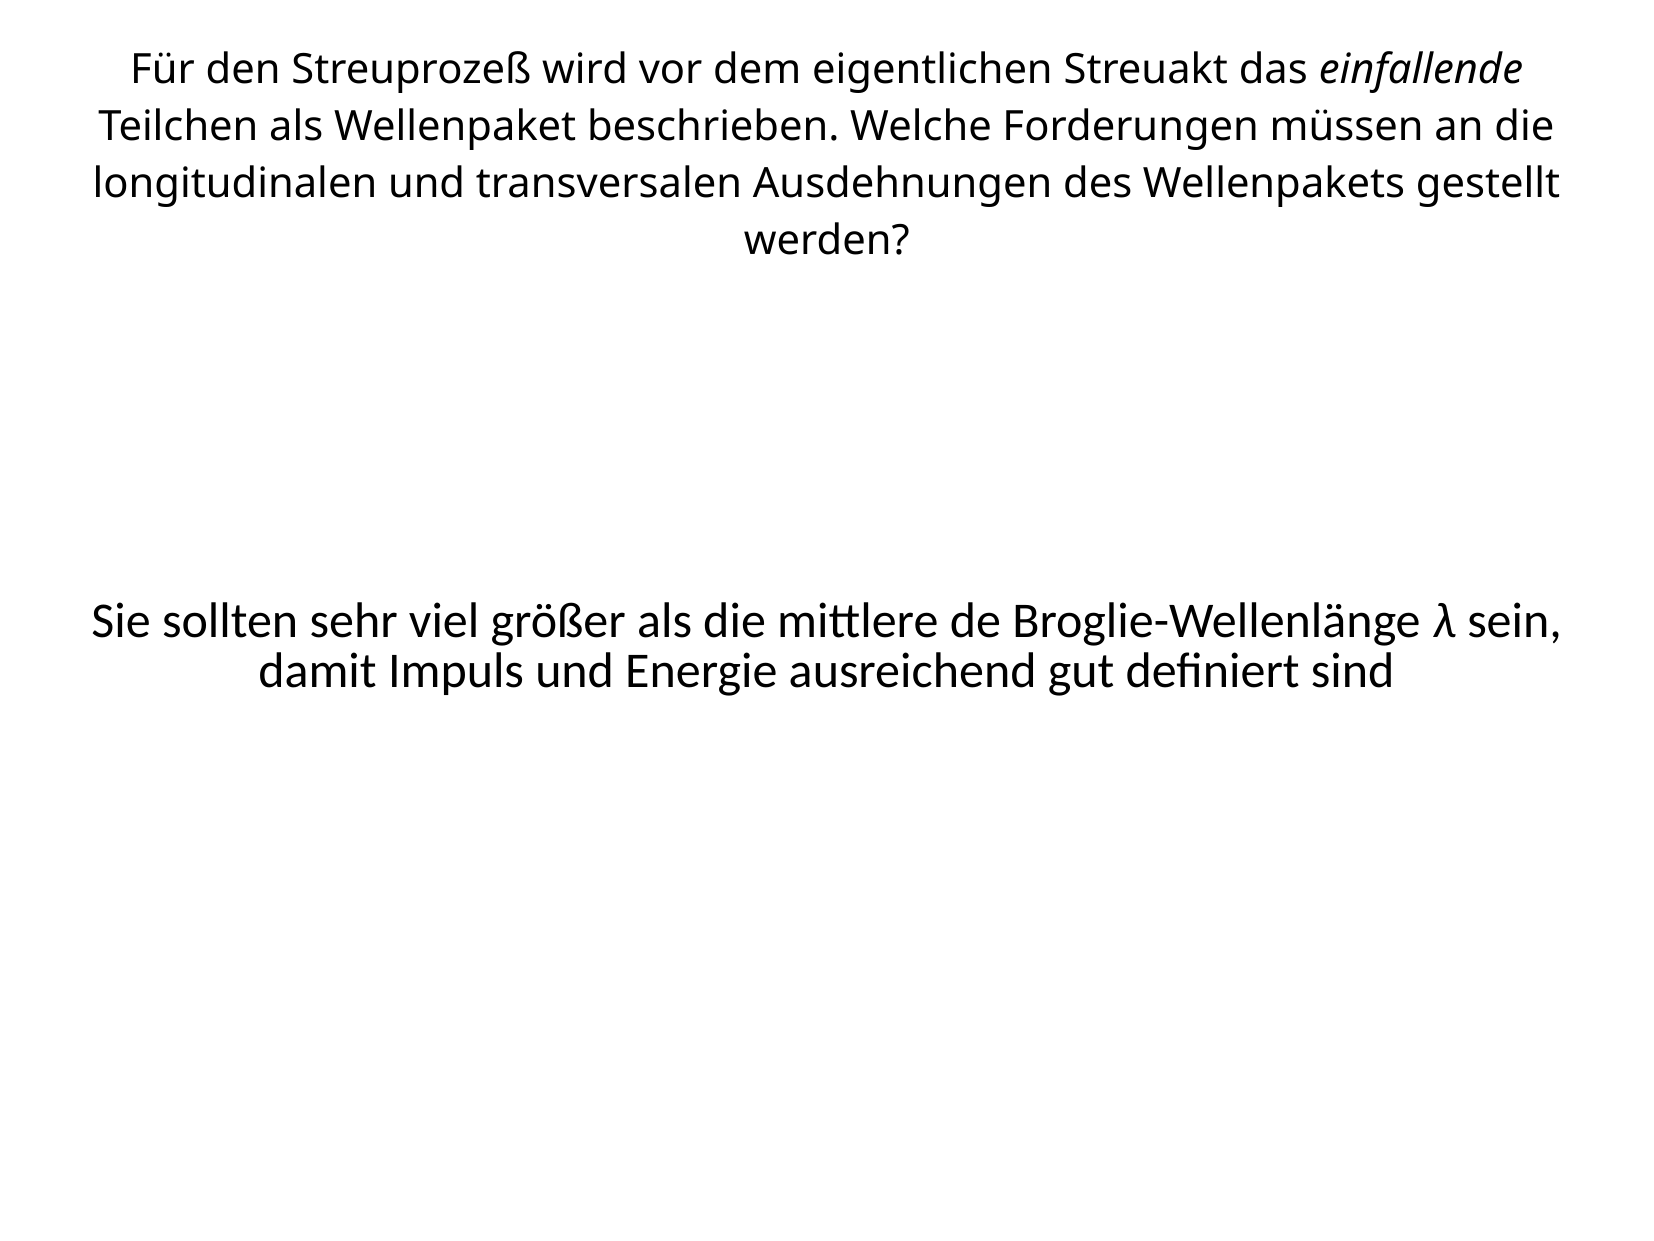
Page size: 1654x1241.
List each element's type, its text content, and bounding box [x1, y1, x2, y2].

subtitle Sie sollten sehr viel größer als die mittlere de Broglie-Wellenlänge λ sein, damit Impuls und Energie ausreichend gut definiert sind [82, 290, 1571, 1010]
title Für den Streuprozeß wird vor dem eigentlichen Streuakt das einfallende Teilchen als Wellenpaket beschrieben. Welche Forderungen müssen an die longitudinalen und transversalen Ausdehnungen des Wellenpakets gestellt werden? [82, 49, 1571, 257]
